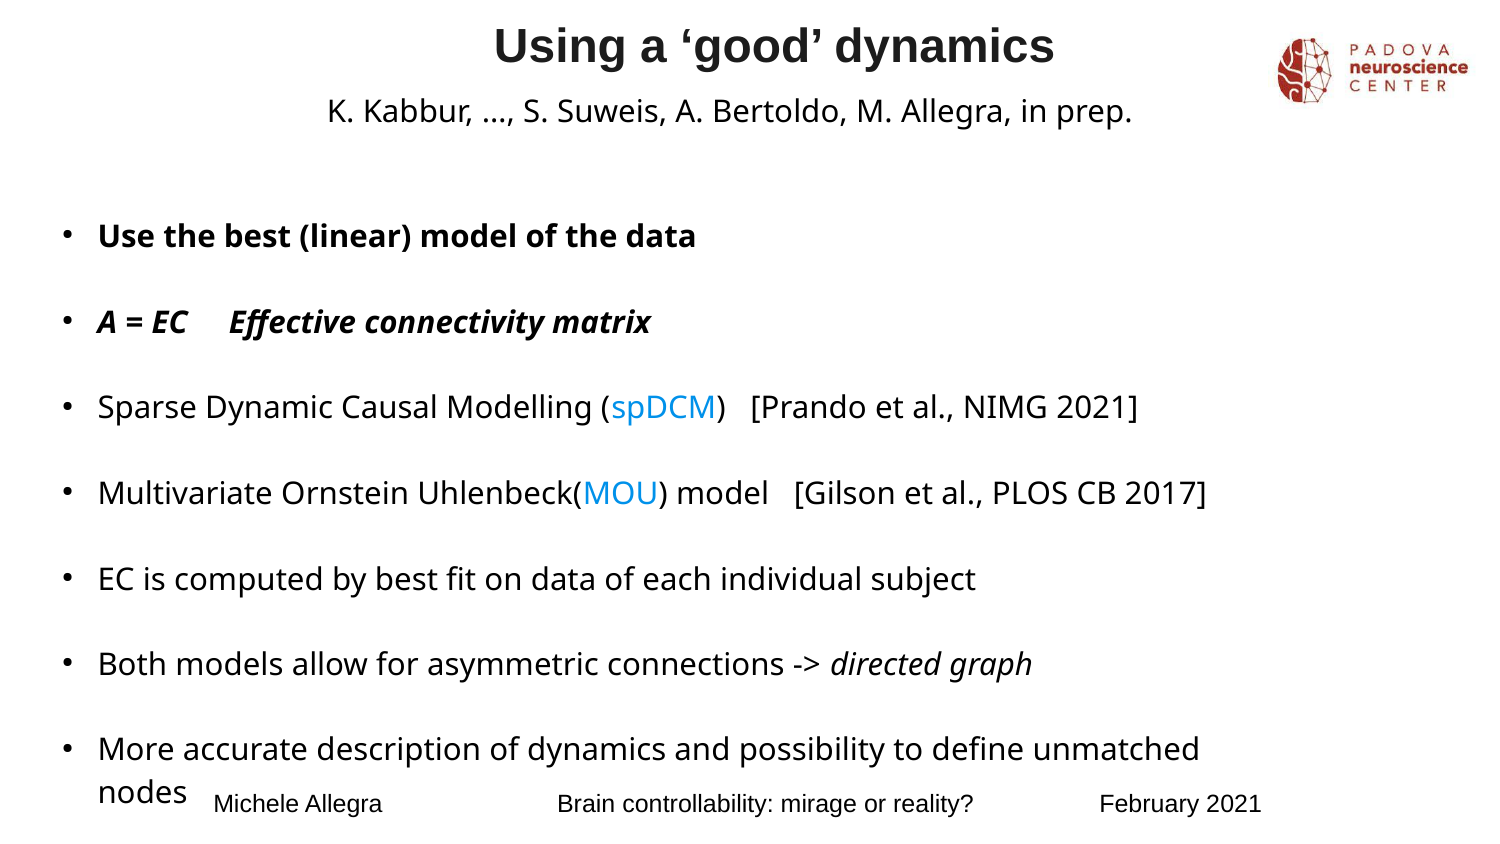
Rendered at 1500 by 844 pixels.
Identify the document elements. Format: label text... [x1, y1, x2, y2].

text_box Michele Allegra Brain controllability: mirage or reality? February 2021 [64, 776, 1415, 828]
text_box K. Kabbur, …, S. Suweis, A. Bertoldo, M. Allegra, in prep. [236, 76, 1276, 145]
picture [1268, 10, 1476, 123]
text_box Use the best (linear) model of the data A = EC Effective connectivity matrix Sparse Dynamic Causal Modelling (spDCM) [Prando et al., NIMG 2021] Multivariate Ornstein Uhlenbeck(MOU) model [Gilson et al., PLOS CB 2017] EC is computed by best fit on data of each individual subject Both models allow for asymmetric connections -> directed graph More accurate description of dynamics and possibility to define unmatched nodes [47, 206, 1312, 730]
text_box Using a ‘good’ dynamics [74, 0, 1436, 95]
